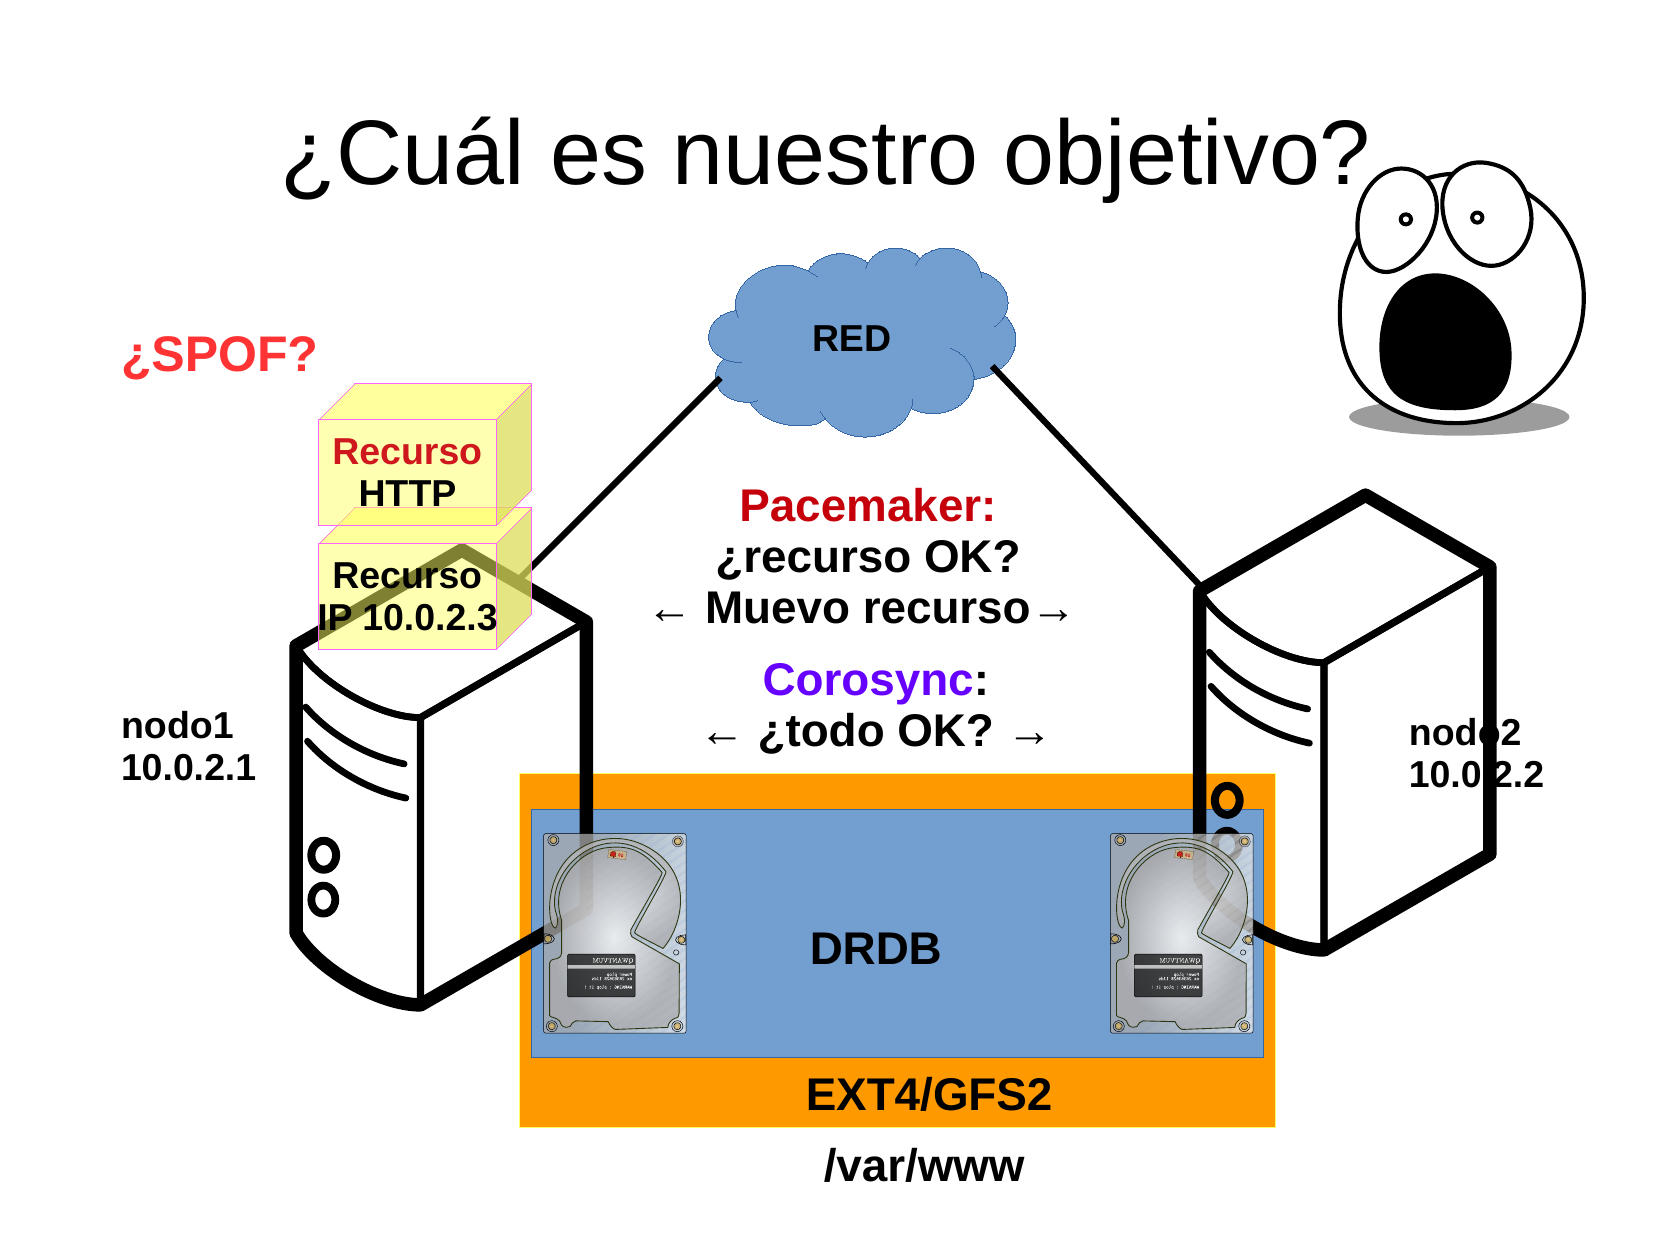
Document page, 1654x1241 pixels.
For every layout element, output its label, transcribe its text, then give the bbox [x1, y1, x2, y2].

text_box RED [708, 248, 1016, 438]
text_box Recurso HTTP [318, 420, 496, 526]
text_box [519, 773, 1276, 1128]
title ¿Cuál es nuestro objetivo? [82, 49, 1571, 257]
picture [1110, 488, 1497, 1034]
text_box nodo2 10.0.2.2 [1394, 704, 1560, 804]
text_box Corosync: ← ¿todo OK? → [667, 646, 1098, 815]
text_box EXT4/GFS2 [791, 1061, 1068, 1128]
text_box Pacemaker: ¿recurso OK? ← Muevo recurso→ [631, 472, 1105, 744]
text_box nodo1 10.0.2.1 [106, 696, 272, 796]
text_box ¿SPOF? [106, 318, 333, 390]
text_box Recurso IP 10.0.2.3 [318, 544, 496, 650]
picture [1311, 147, 1613, 449]
text_box /var/www [809, 1132, 1040, 1199]
text_box DRDB [795, 915, 957, 982]
picture [289, 543, 687, 1034]
picture [532, 543, 549, 560]
